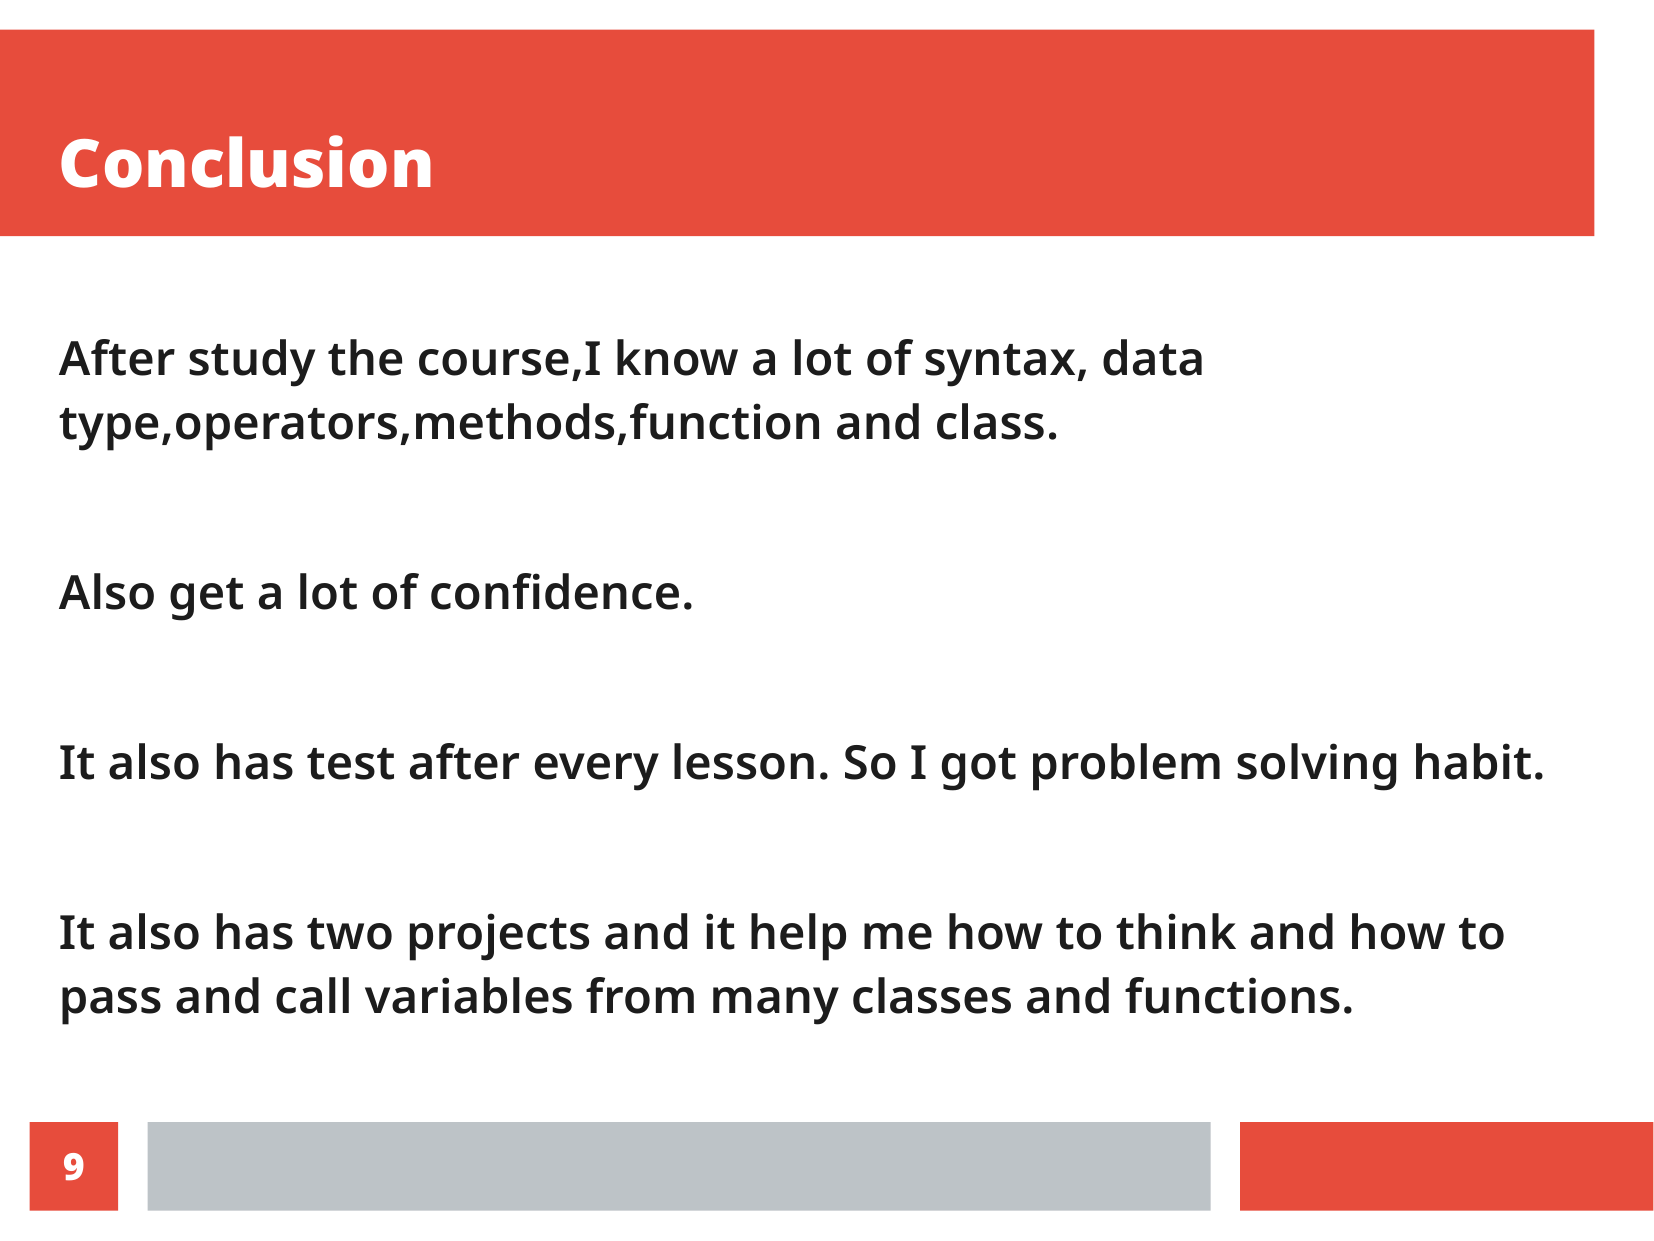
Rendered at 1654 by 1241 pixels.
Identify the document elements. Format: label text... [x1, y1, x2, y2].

title Conclusion [59, 59, 1595, 207]
list After study the course,I know a lot of syntax, data type,operators,methods,function and class. Also get a lot of confidence. It also has test after every lesson. So I got problem solving habit. It also has two projects and it help me how to think and how to pass and call variables from many classes and functions. [59, 324, 1565, 1093]
